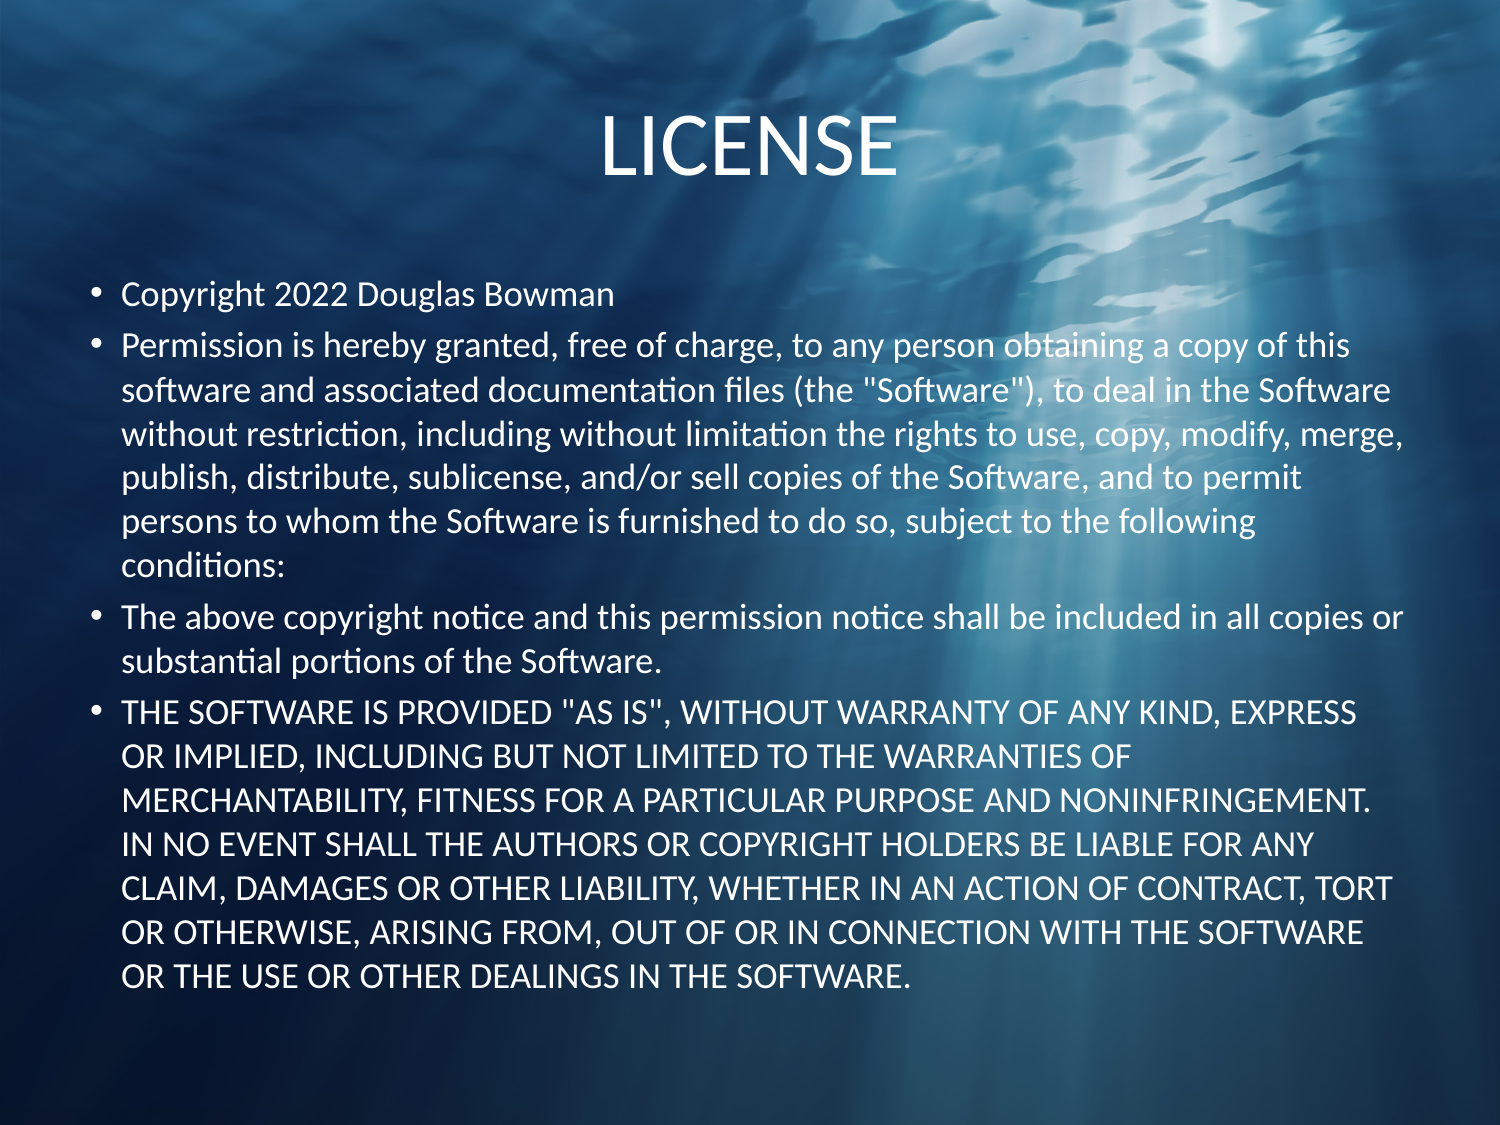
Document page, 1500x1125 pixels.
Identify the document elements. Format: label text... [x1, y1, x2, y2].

picture [0, 0, 1500, 1125]
list Copyright 2022 Douglas Bowman Permission is hereby granted, free of charge, to any person obtaining a copy of this software and associated documentation files (the "Software"), to deal in the Software without restriction, including without limitation the rights to use, copy, modify, merge, publish, distribute, sublicense, and/or sell copies of the Software, and to permit persons to whom the Software is furnished to do so, subject to the following conditions: The above copyright notice and this permission notice shall be included in all copies or substantial portions of the Software. THE SOFTWARE IS PROVIDED "AS IS", WITHOUT WARRANTY OF ANY KIND, EXPRESS OR IMPLIED, INCLUDING BUT NOT LIMITED TO THE WARRANTIES OF MERCHANTABILITY, FITNESS FOR A PARTICULAR PURPOSE AND NONINFRINGEMENT. IN NO EVENT SHALL THE AUTHORS OR COPYRIGHT HOLDERS BE LIABLE FOR ANY CLAIM, DAMAGES OR OTHER LIABILITY, WHETHER IN AN ACTION OF CONTRACT, TORT OR OTHERWISE, ARISING FROM, OUT OF OR IN CONNECTION WITH THE SOFTWARE OR THE USE OR OTHER DEALINGS IN THE SOFTWARE. [75, 262, 1425, 1005]
title LICENSE [75, 45, 1425, 233]
